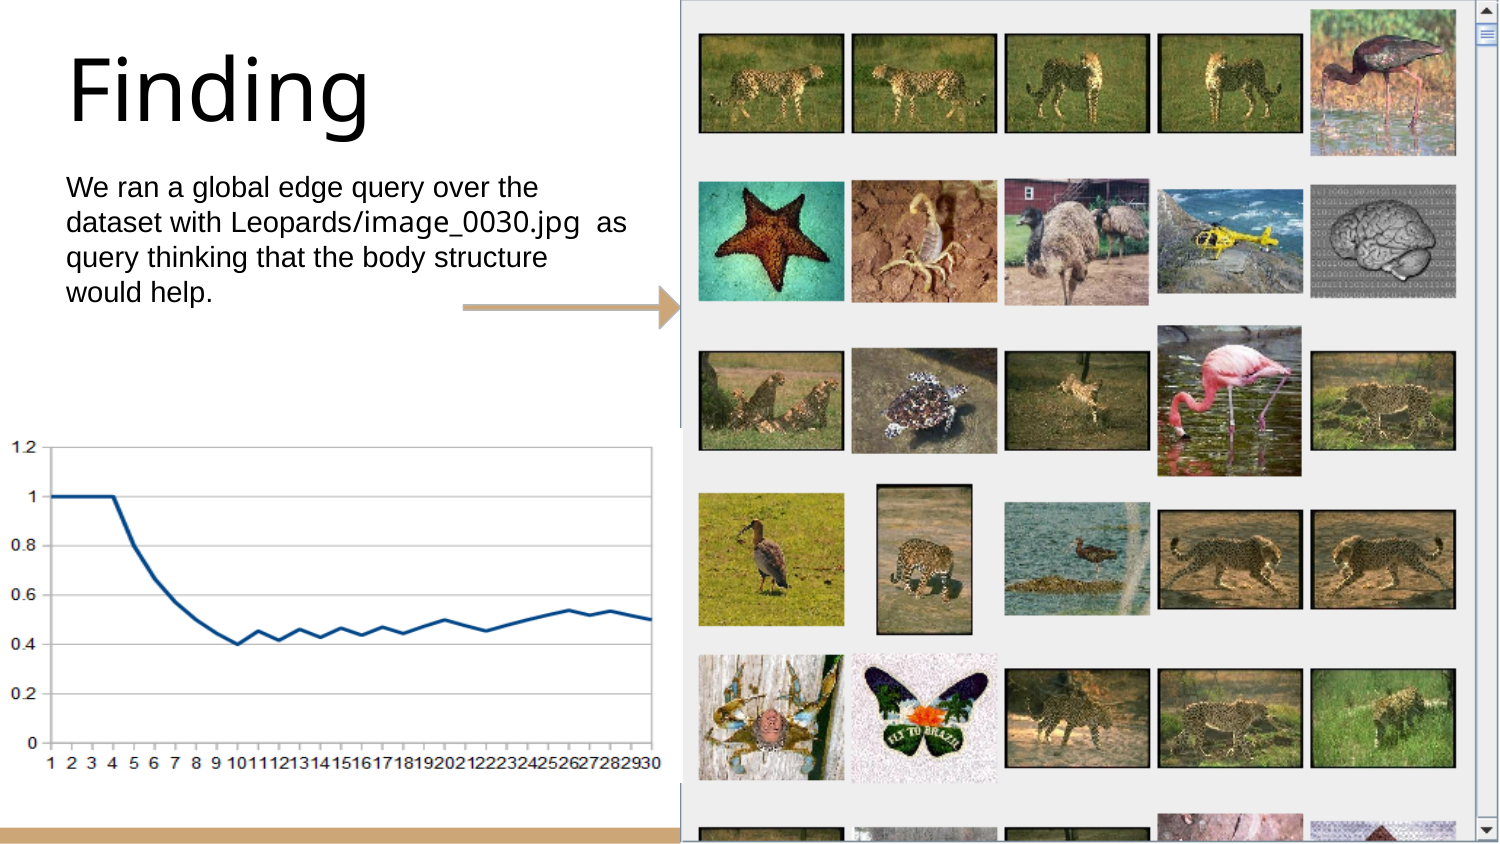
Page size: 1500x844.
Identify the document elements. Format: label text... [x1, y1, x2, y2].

title Finding [51, 51, 607, 153]
picture [0, 0, 1500, 844]
list We ran a global edge query over the dataset with Leopards/image_0030.jpg as query thinking that the body structure would help. [51, 153, 648, 385]
text_box [463, 286, 680, 329]
